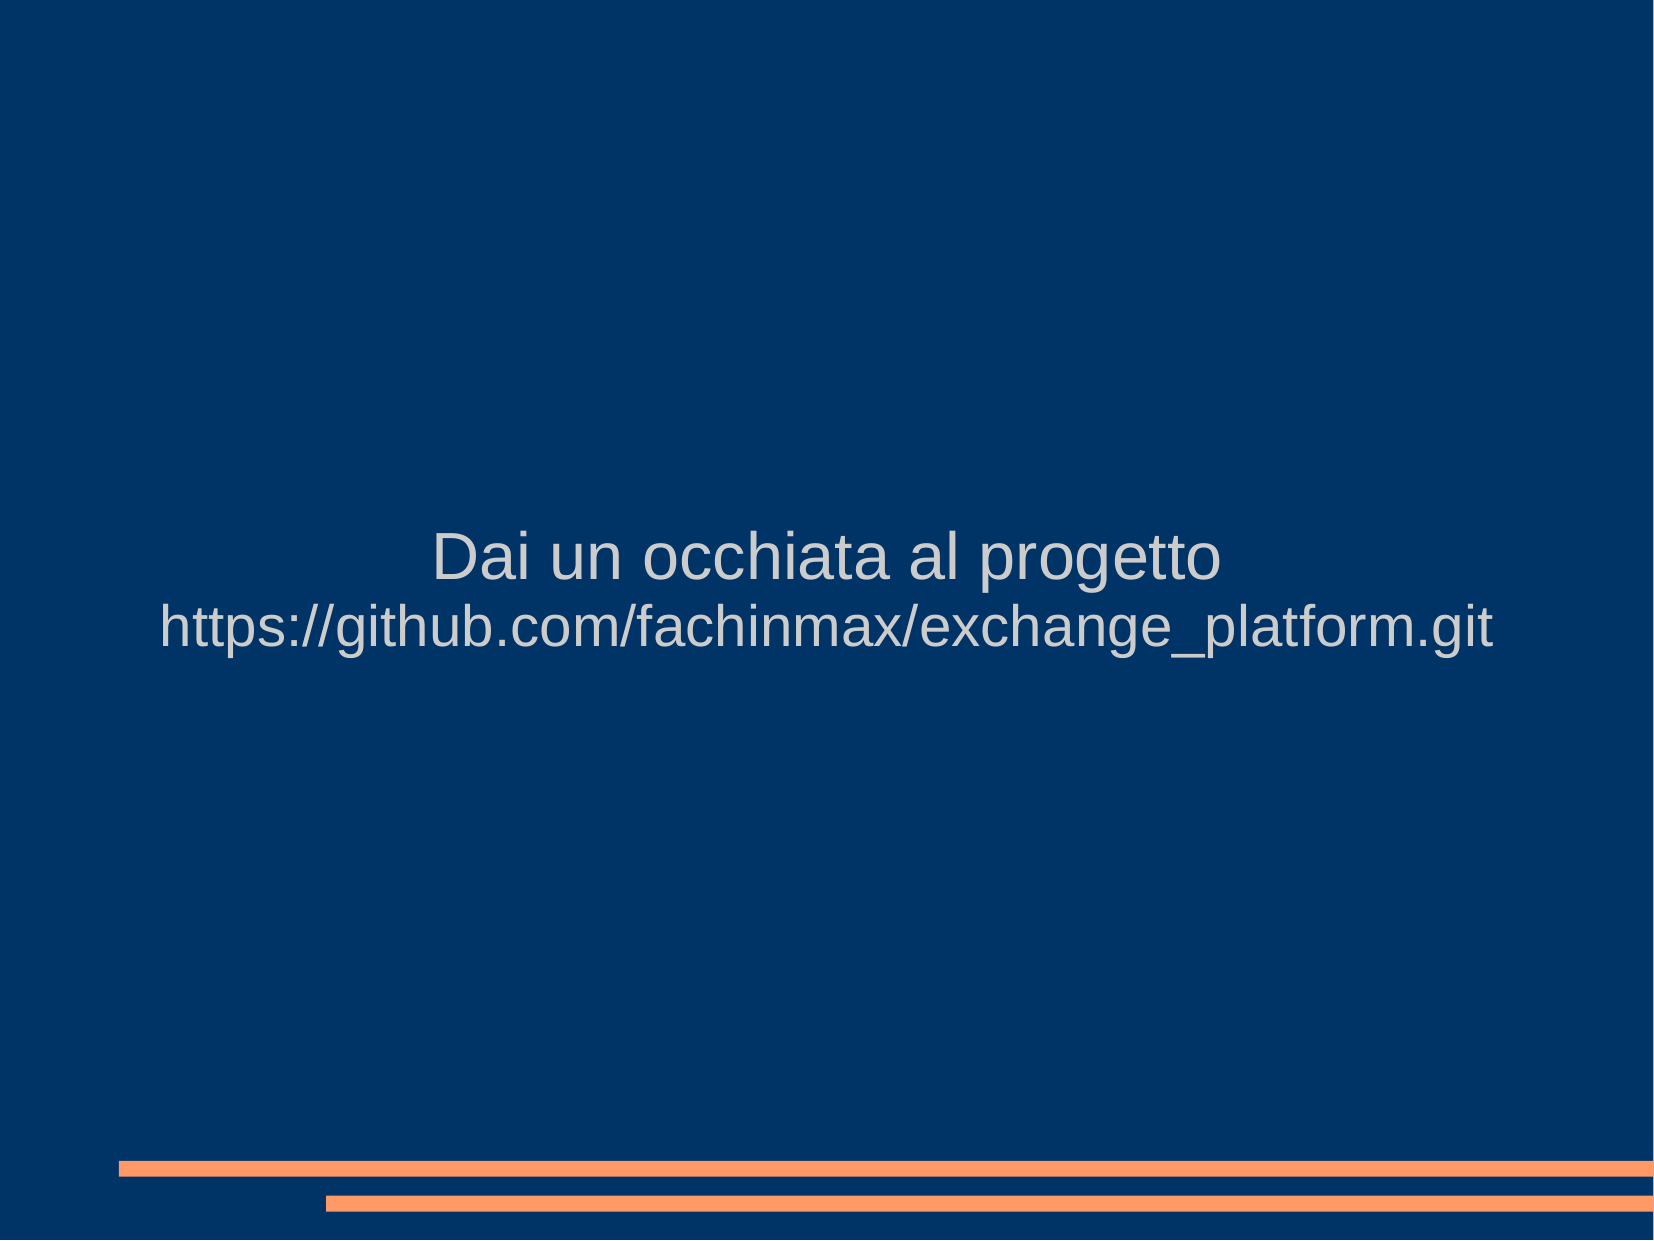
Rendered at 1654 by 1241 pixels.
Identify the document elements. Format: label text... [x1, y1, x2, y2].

subtitle Dai un occhiata al progetto https://github.com/fachinmax/exchange_platform.git [121, 46, 1534, 1132]
